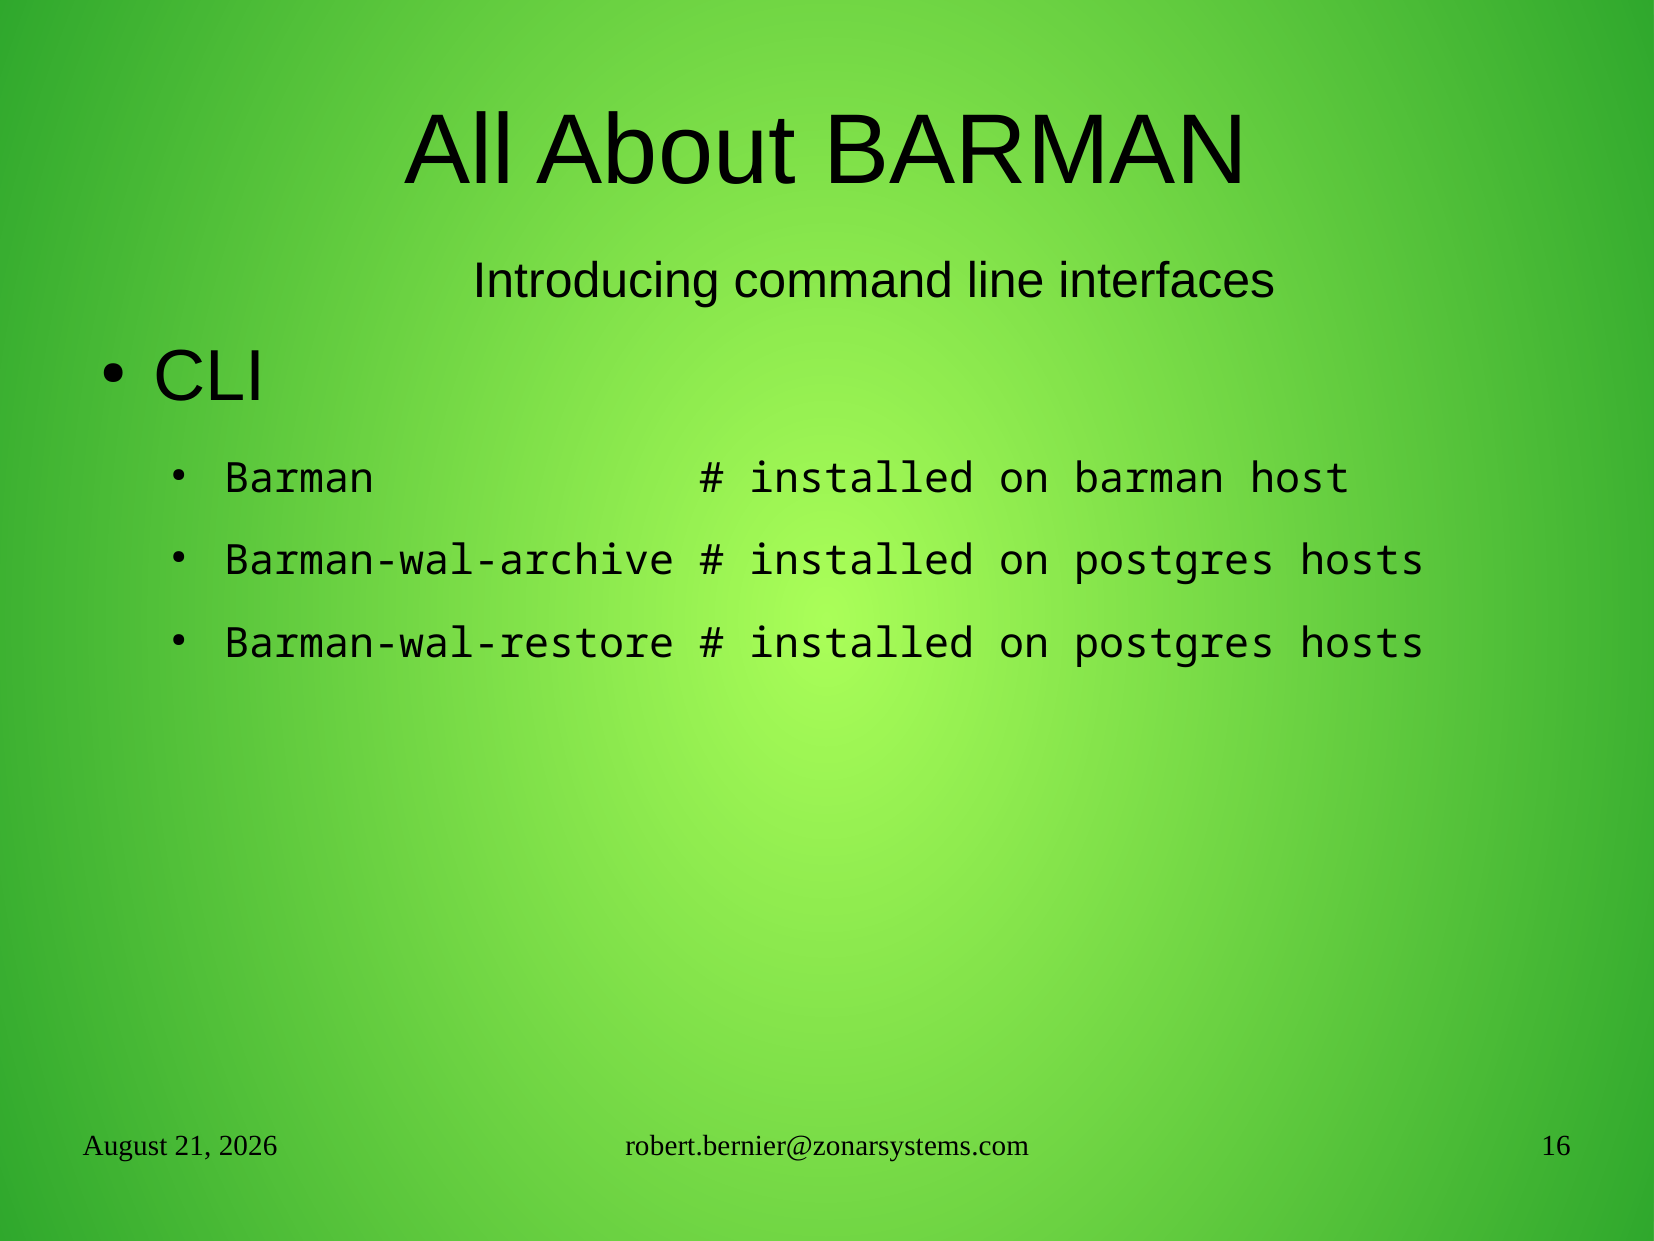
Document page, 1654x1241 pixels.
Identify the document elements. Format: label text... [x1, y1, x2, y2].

list CLI Barman # installed on barman host Barman-wal-archive # installed on postgres hosts Barman-wal-restore # installed on postgres hosts [82, 334, 1571, 1054]
title All About BARMAN [82, 47, 1571, 252]
title Introducing command line interfaces [413, 236, 1335, 325]
